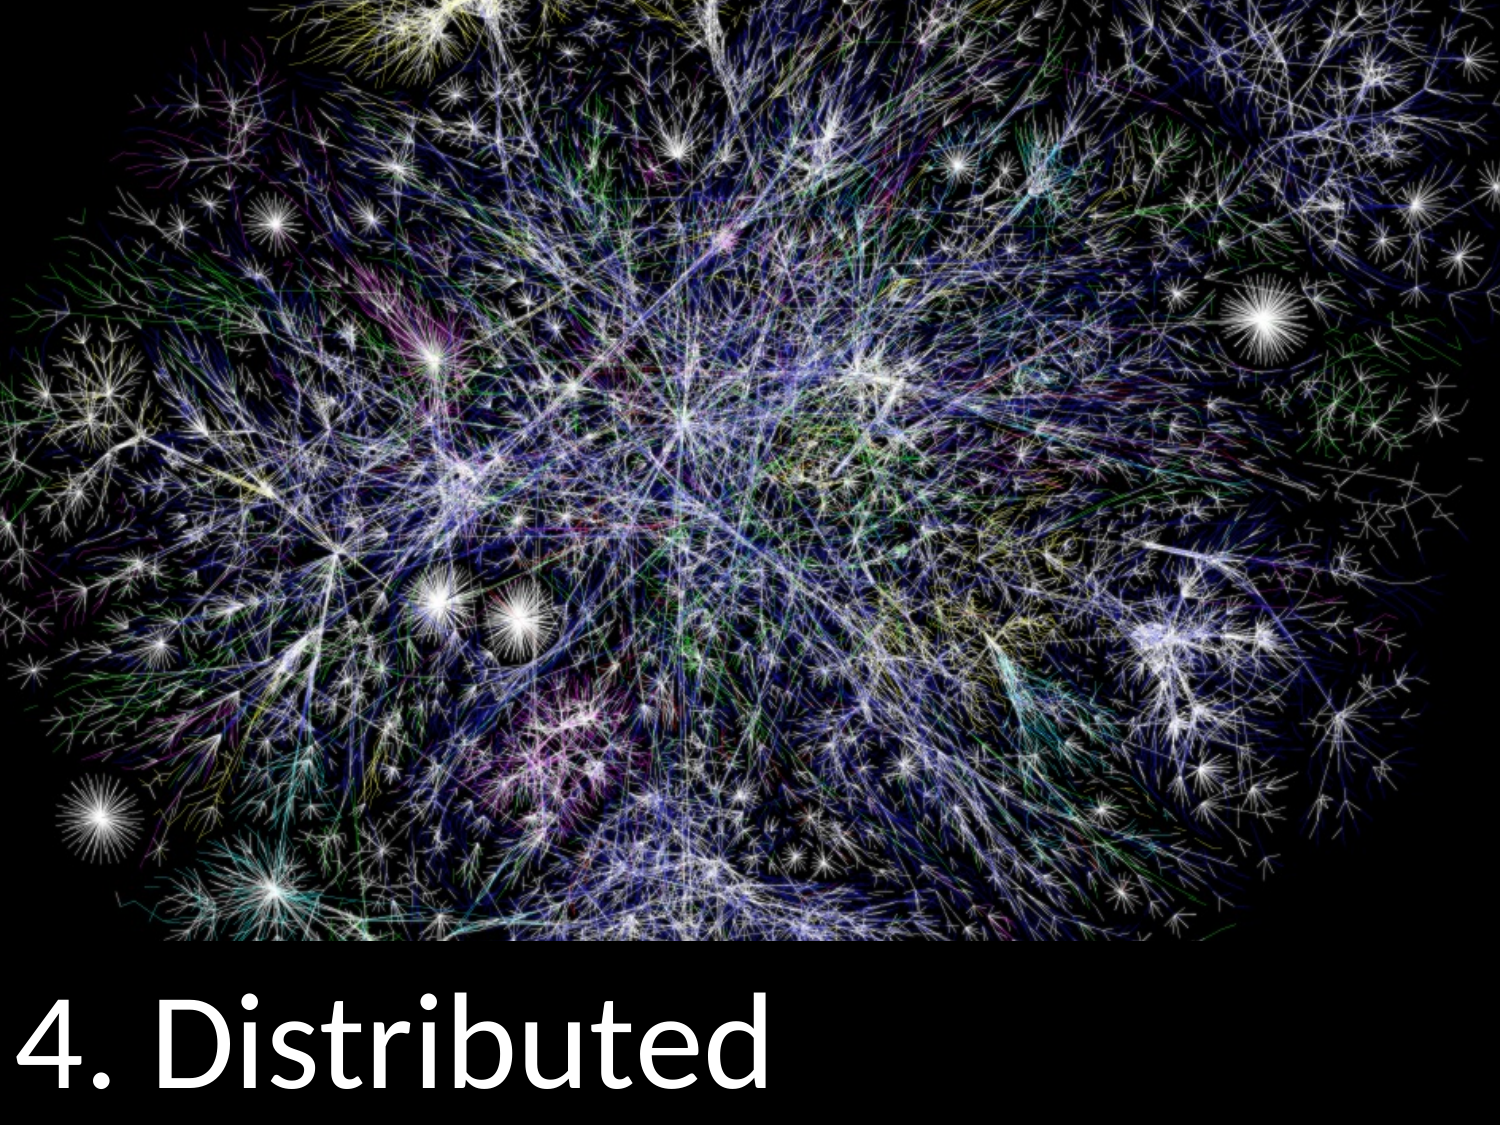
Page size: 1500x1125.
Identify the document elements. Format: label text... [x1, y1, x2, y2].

picture [0, 0, 1500, 943]
text_box 4. Distributed [0, 943, 1500, 1124]
